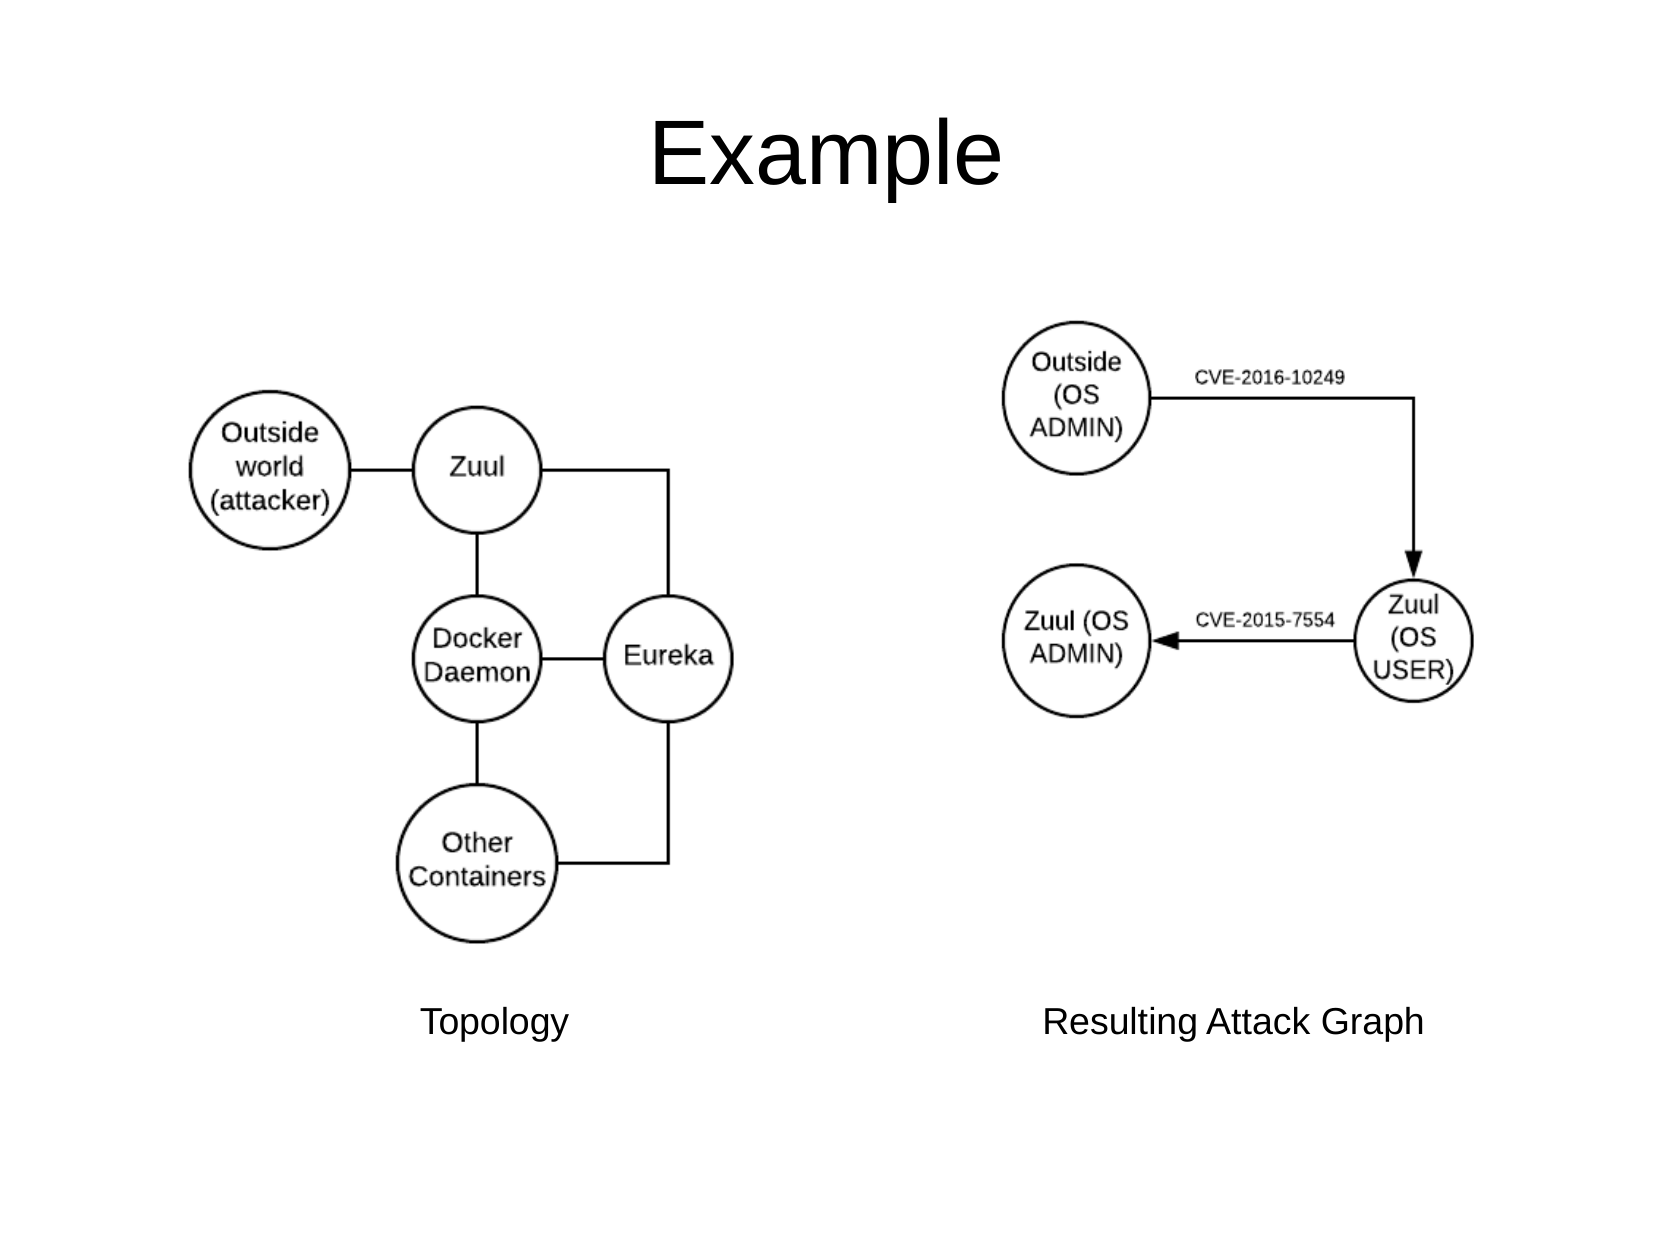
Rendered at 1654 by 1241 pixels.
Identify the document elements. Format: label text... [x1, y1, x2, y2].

picture [127, 329, 796, 1006]
text_box Resulting Attack Graph [1027, 993, 1441, 1051]
title Example [82, 49, 1571, 257]
picture [945, 262, 1531, 1021]
text_box Topology [405, 993, 931, 1051]
